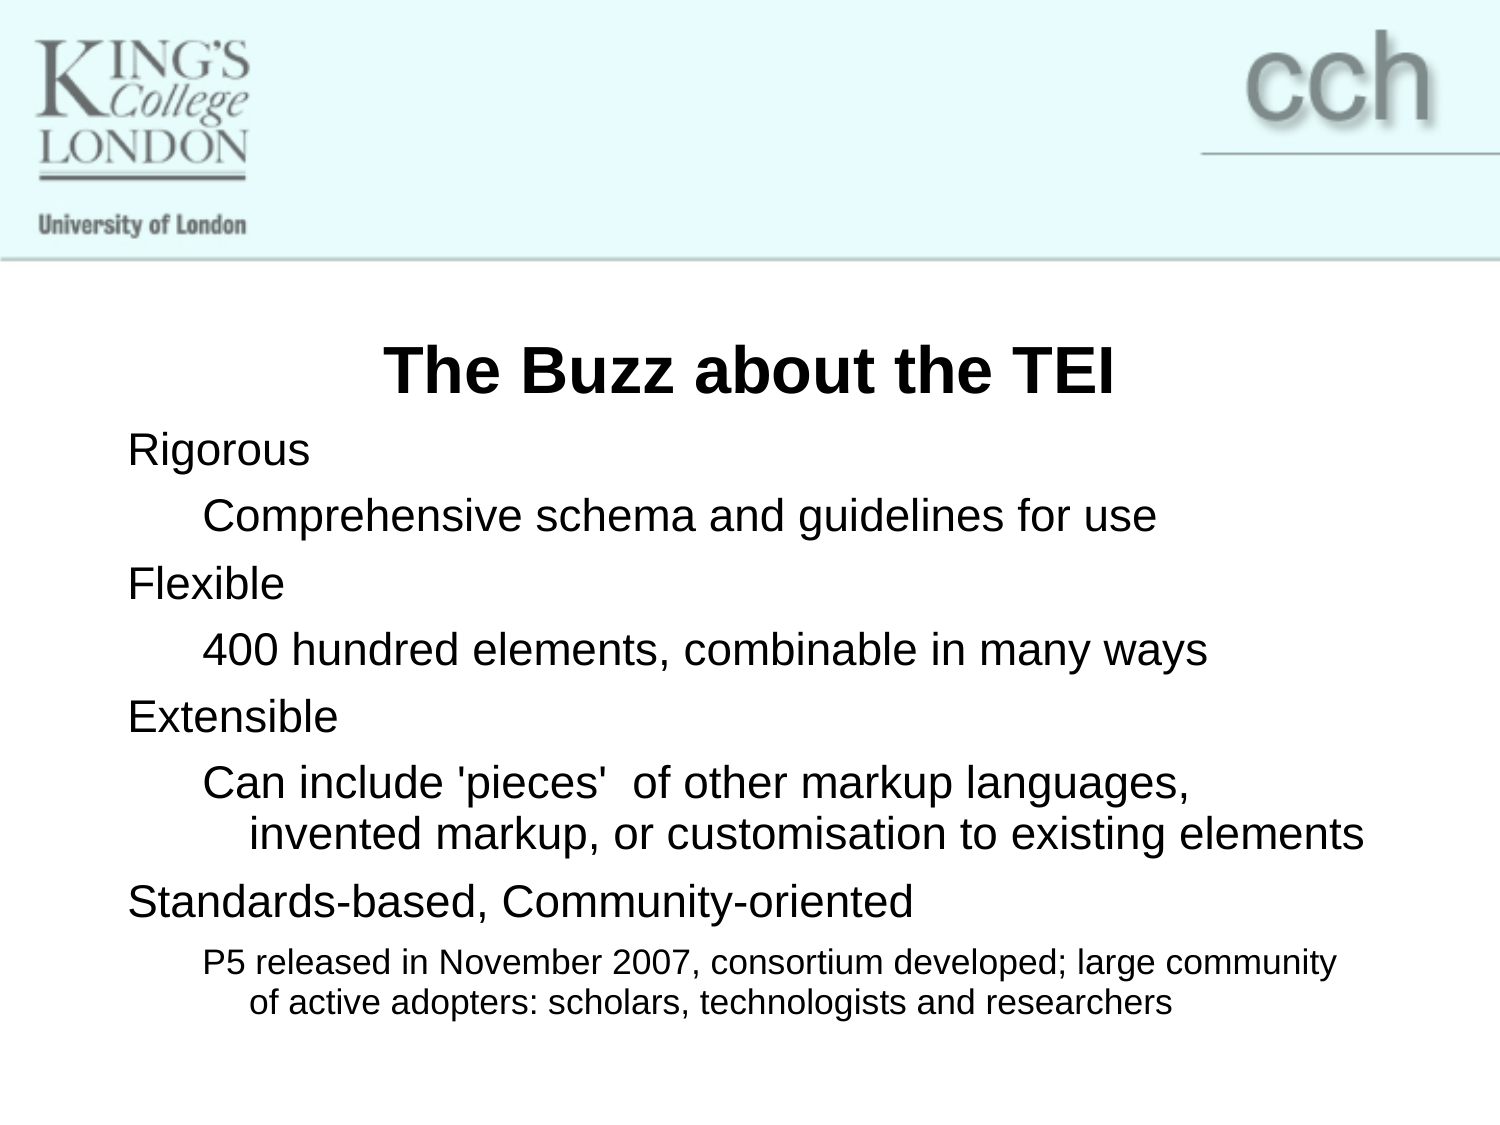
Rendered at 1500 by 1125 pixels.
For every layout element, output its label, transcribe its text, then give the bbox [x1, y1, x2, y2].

list The Buzz about the TEI Rigorous Comprehensive schema and guidelines for use Flexible 400 hundred elements, combinable in many ways Extensible Can include 'pieces' of other markup languages, invented markup, or customisation to existing elements Standards-based, Community-oriented P5 released in November 2007, consortium developed; large community of active adopters: scholars, technologists and researchers [112, 324, 1388, 1096]
picture [0, 0, 1500, 1125]
